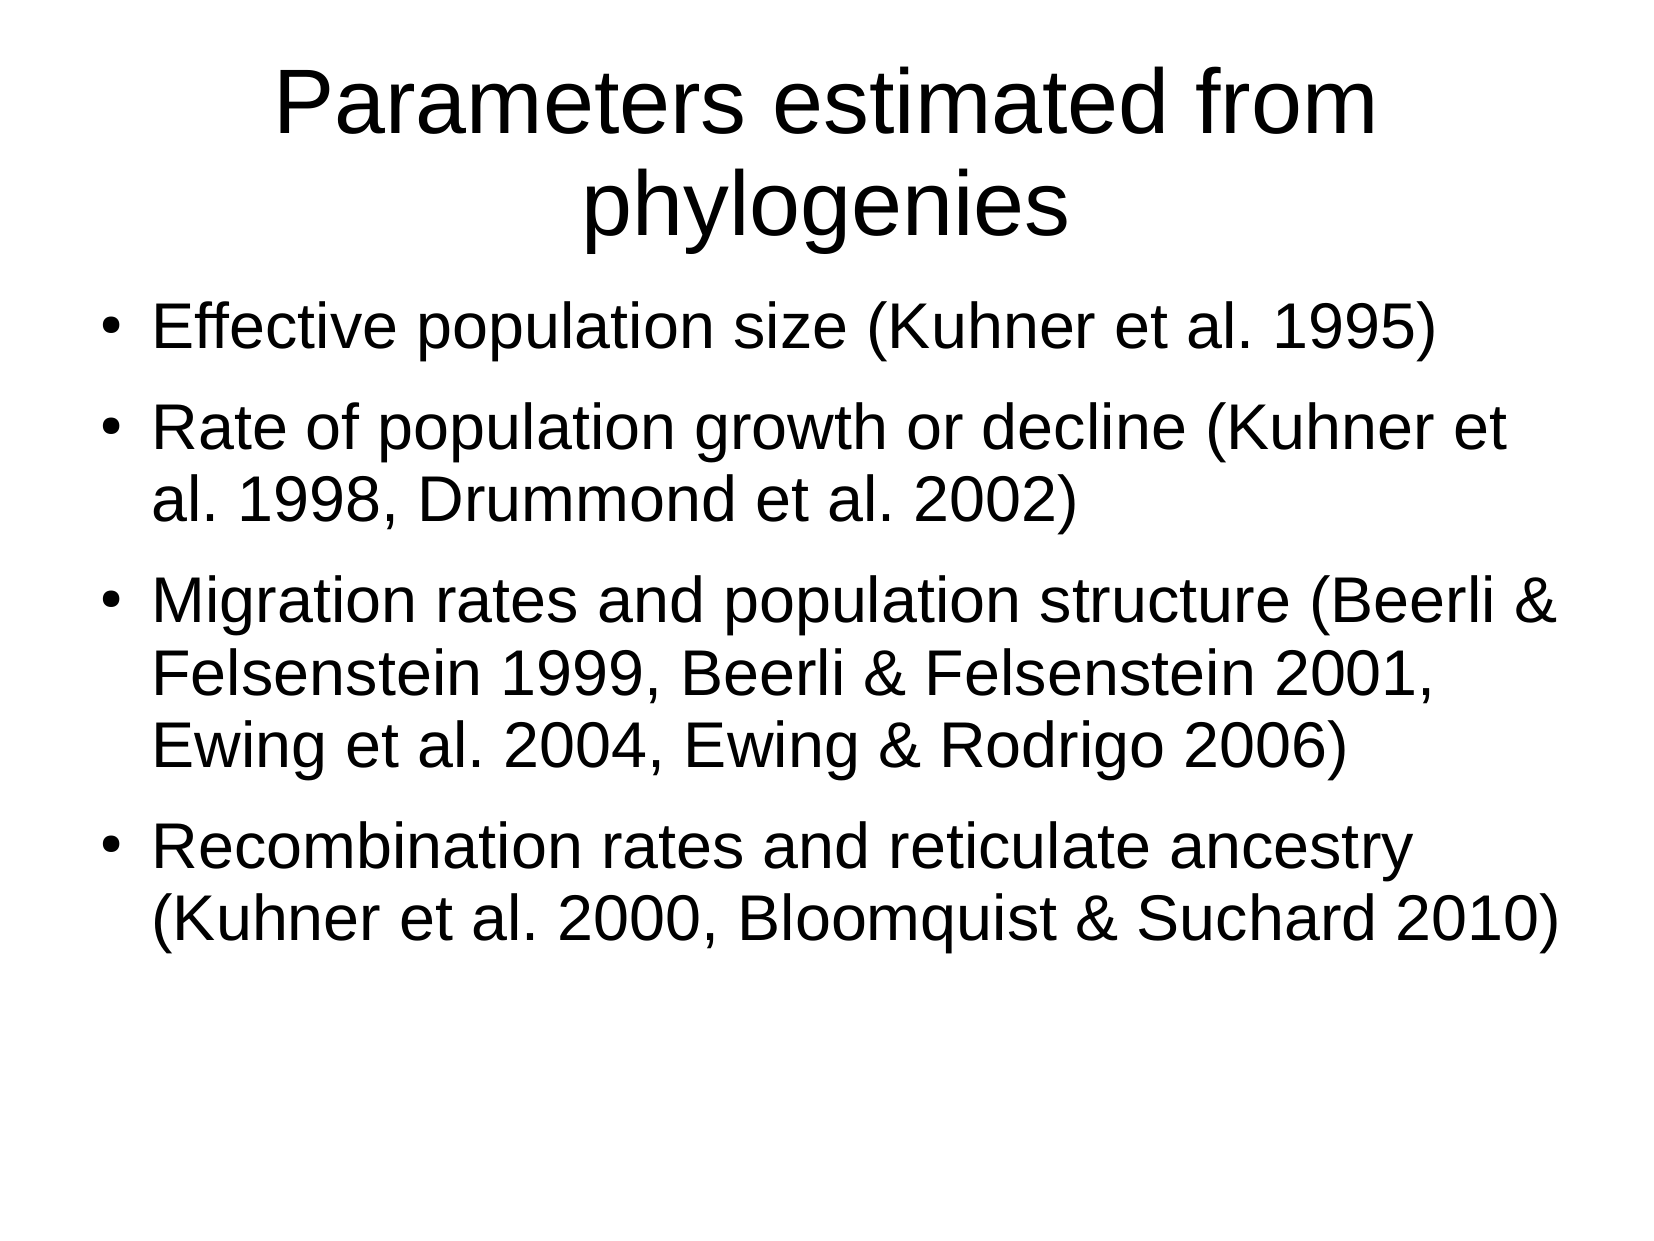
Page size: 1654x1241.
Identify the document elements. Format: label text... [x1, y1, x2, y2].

title Parameters estimated from phylogenies [82, 49, 1571, 257]
list Effective population size (Kuhner et al. 1995) Rate of population growth or decline (Kuhner et al. 1998, Drummond et al. 2002) Migration rates and population structure (Beerli & Felsenstein 1999, Beerli & Felsenstein 2001, Ewing et al. 2004, Ewing & Rodrigo 2006) Recombination rates and reticulate ancestry (Kuhner et al. 2000, Bloomquist & Suchard 2010) [82, 290, 1571, 1010]
